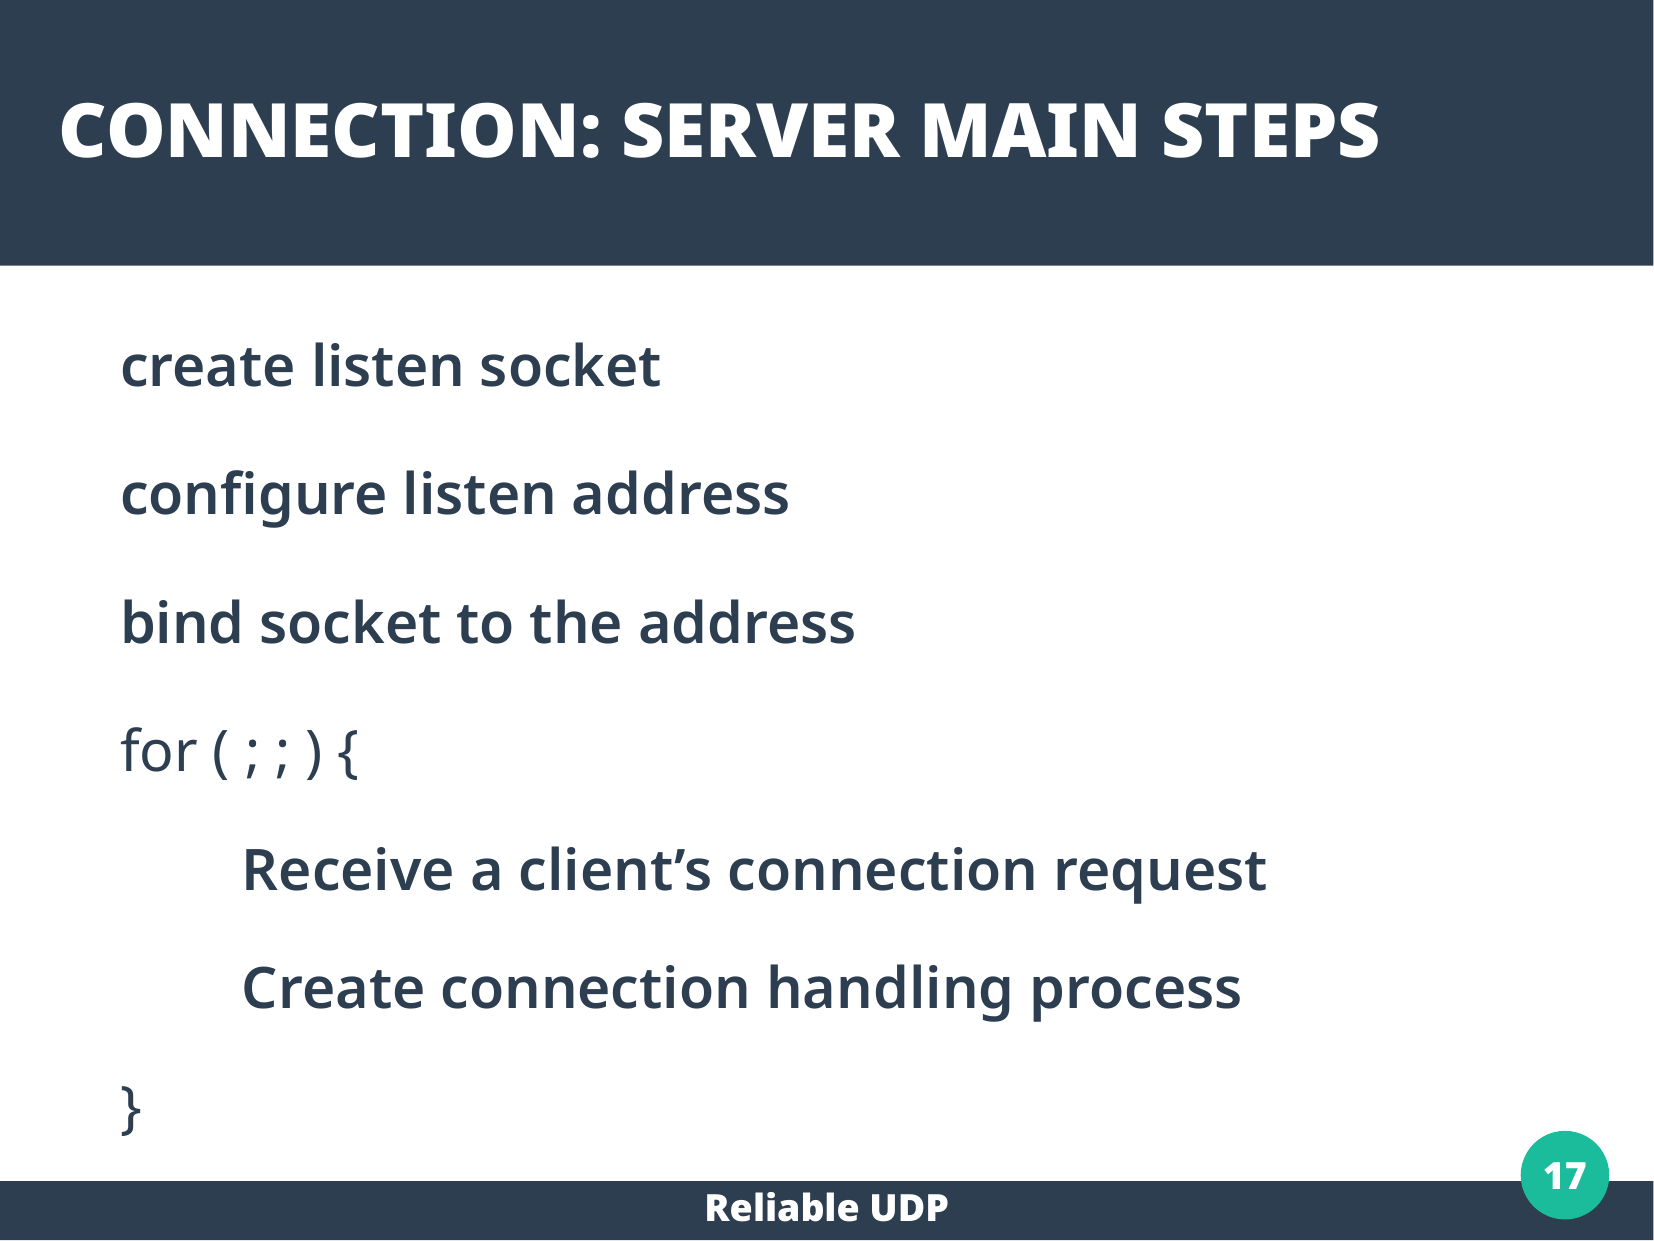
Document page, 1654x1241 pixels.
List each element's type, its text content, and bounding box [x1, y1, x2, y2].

title CONNECTION: SERVER MAIN STEPS [59, 49, 1595, 207]
list create listen socket configure listen address bind socket to the address for ( ; ; ) { Receive a client’s connection request Create connection handling process } [59, 324, 1595, 1152]
